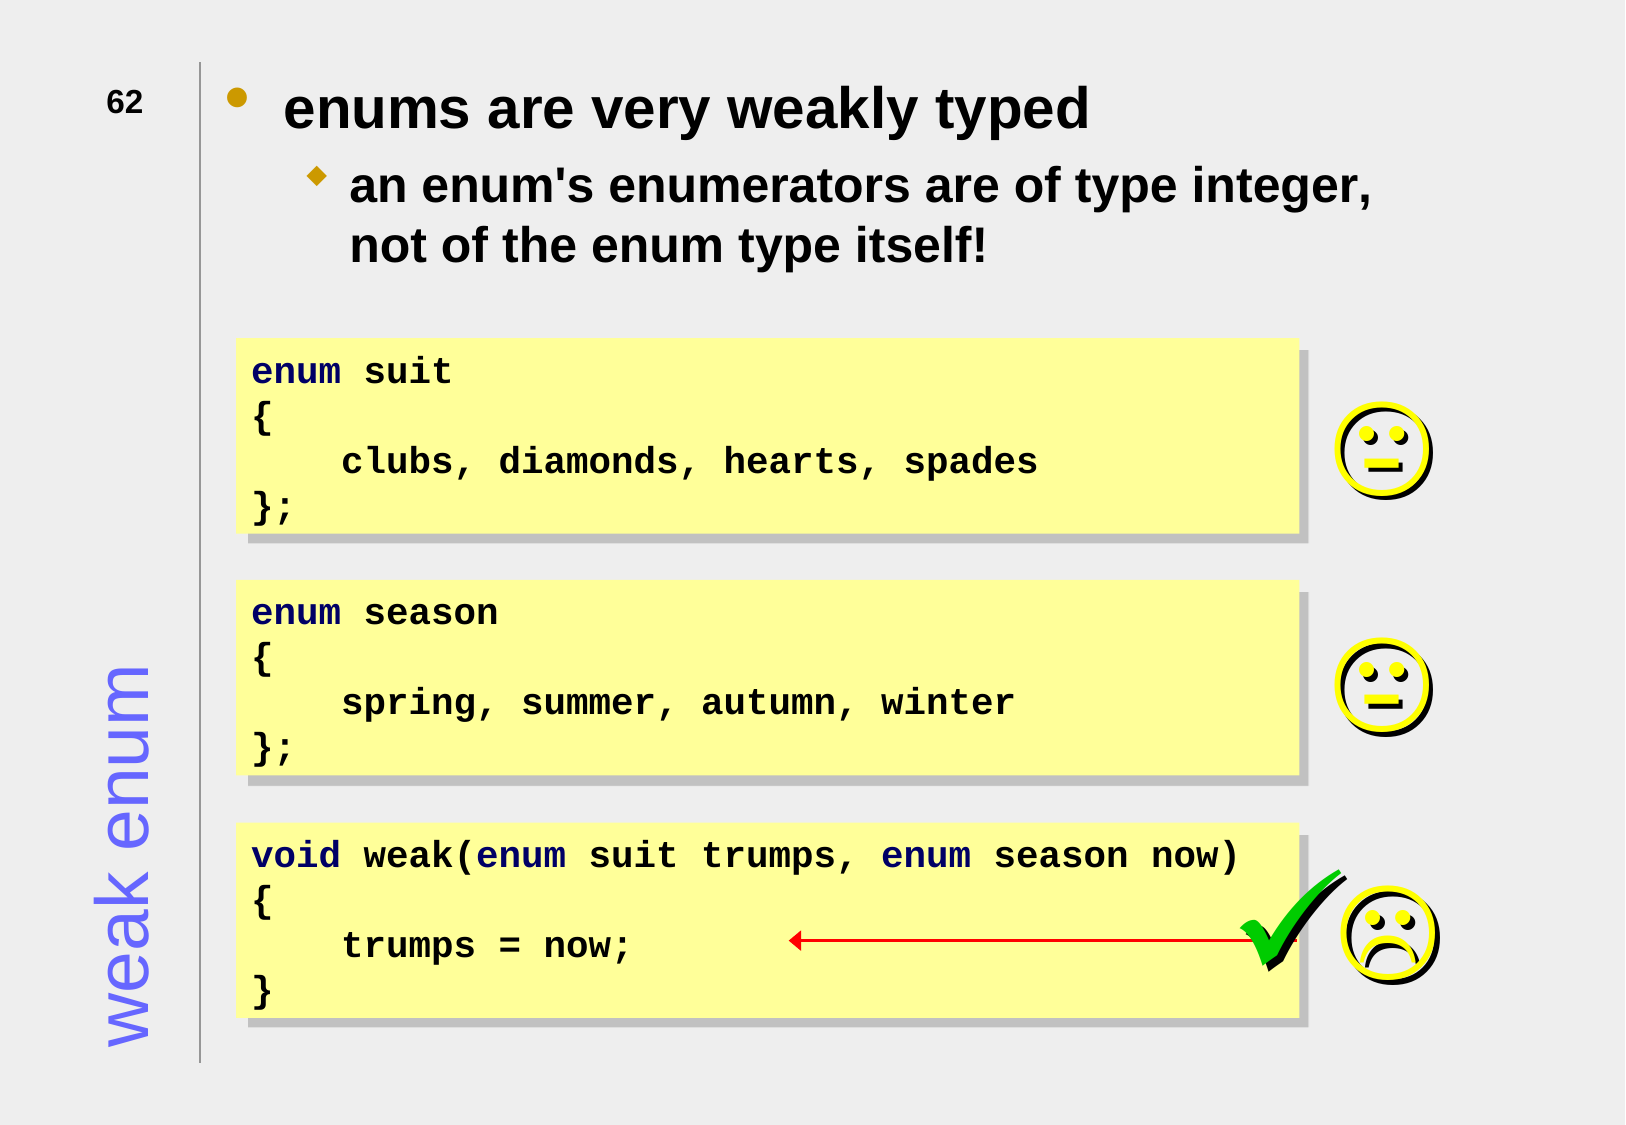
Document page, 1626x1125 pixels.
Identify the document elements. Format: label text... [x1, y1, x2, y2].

text_box enum suit { clubs, diamonds, hearts, spades }; [236, 338, 1300, 534]
title weak enum [50, 187, 188, 1063]
text_box  [1320, 846, 1510, 1012]
text_box  [1314, 598, 1504, 764]
text_box enum season { spring, summer, autumn, winter }; [236, 579, 1300, 776]
text_box  [1213, 828, 1404, 1024]
text_box  [1314, 361, 1504, 528]
text_box void weak(enum suit trumps, enum season now) { trumps = now; } [236, 822, 1300, 1018]
list enums are very weakly typed an enum's enumerators are of type integer, not of the enum type itself! [212, 62, 1550, 1063]
